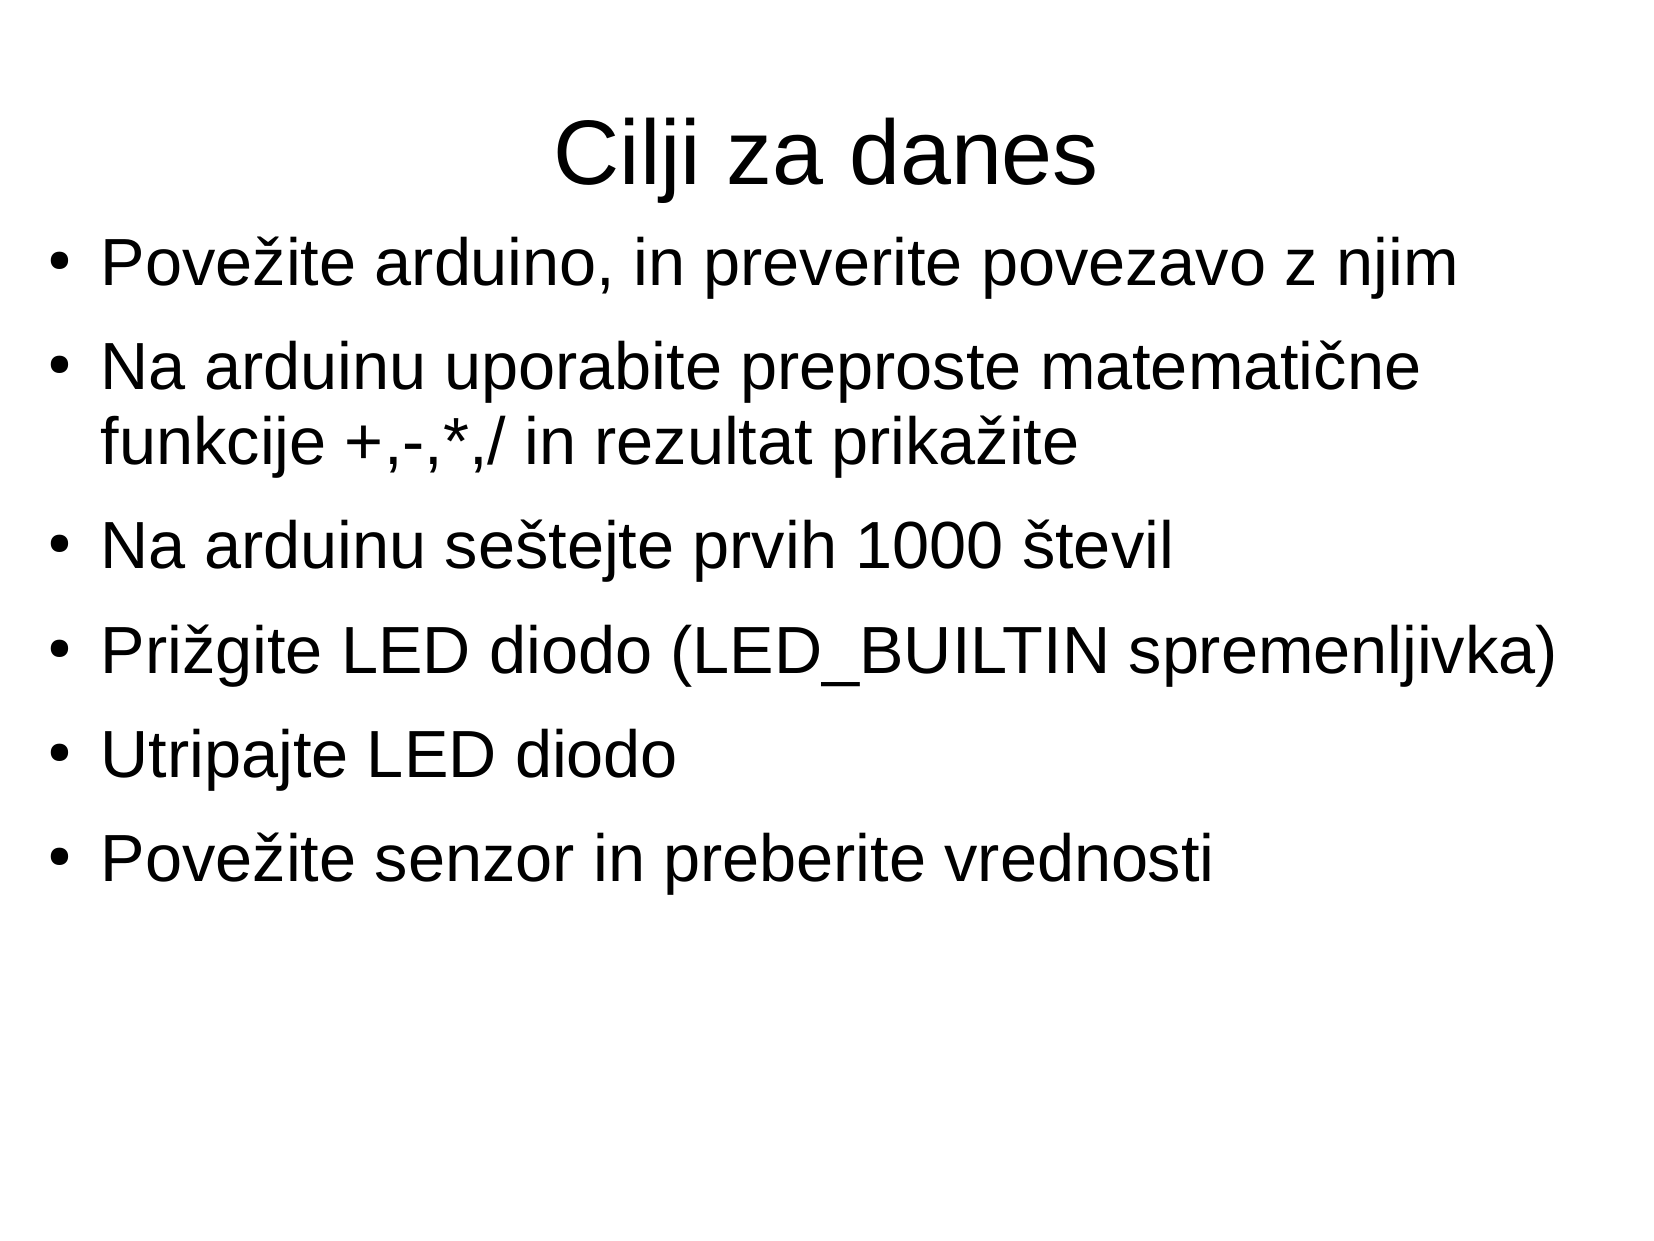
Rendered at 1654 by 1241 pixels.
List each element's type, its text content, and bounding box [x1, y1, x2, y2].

title Cilji za danes [82, 49, 1571, 225]
list Povežite arduino, in preverite povezavo z njim Na arduinu uporabite preproste matematične funkcije +,-,*,/ in rezultat prikažite Na arduinu seštejte prvih 1000 števil Prižgite LED diodo (LED_BUILTIN spremenljivka) Utripajte LED diodo Povežite senzor in preberite vrednosti [30, 225, 1654, 1241]
